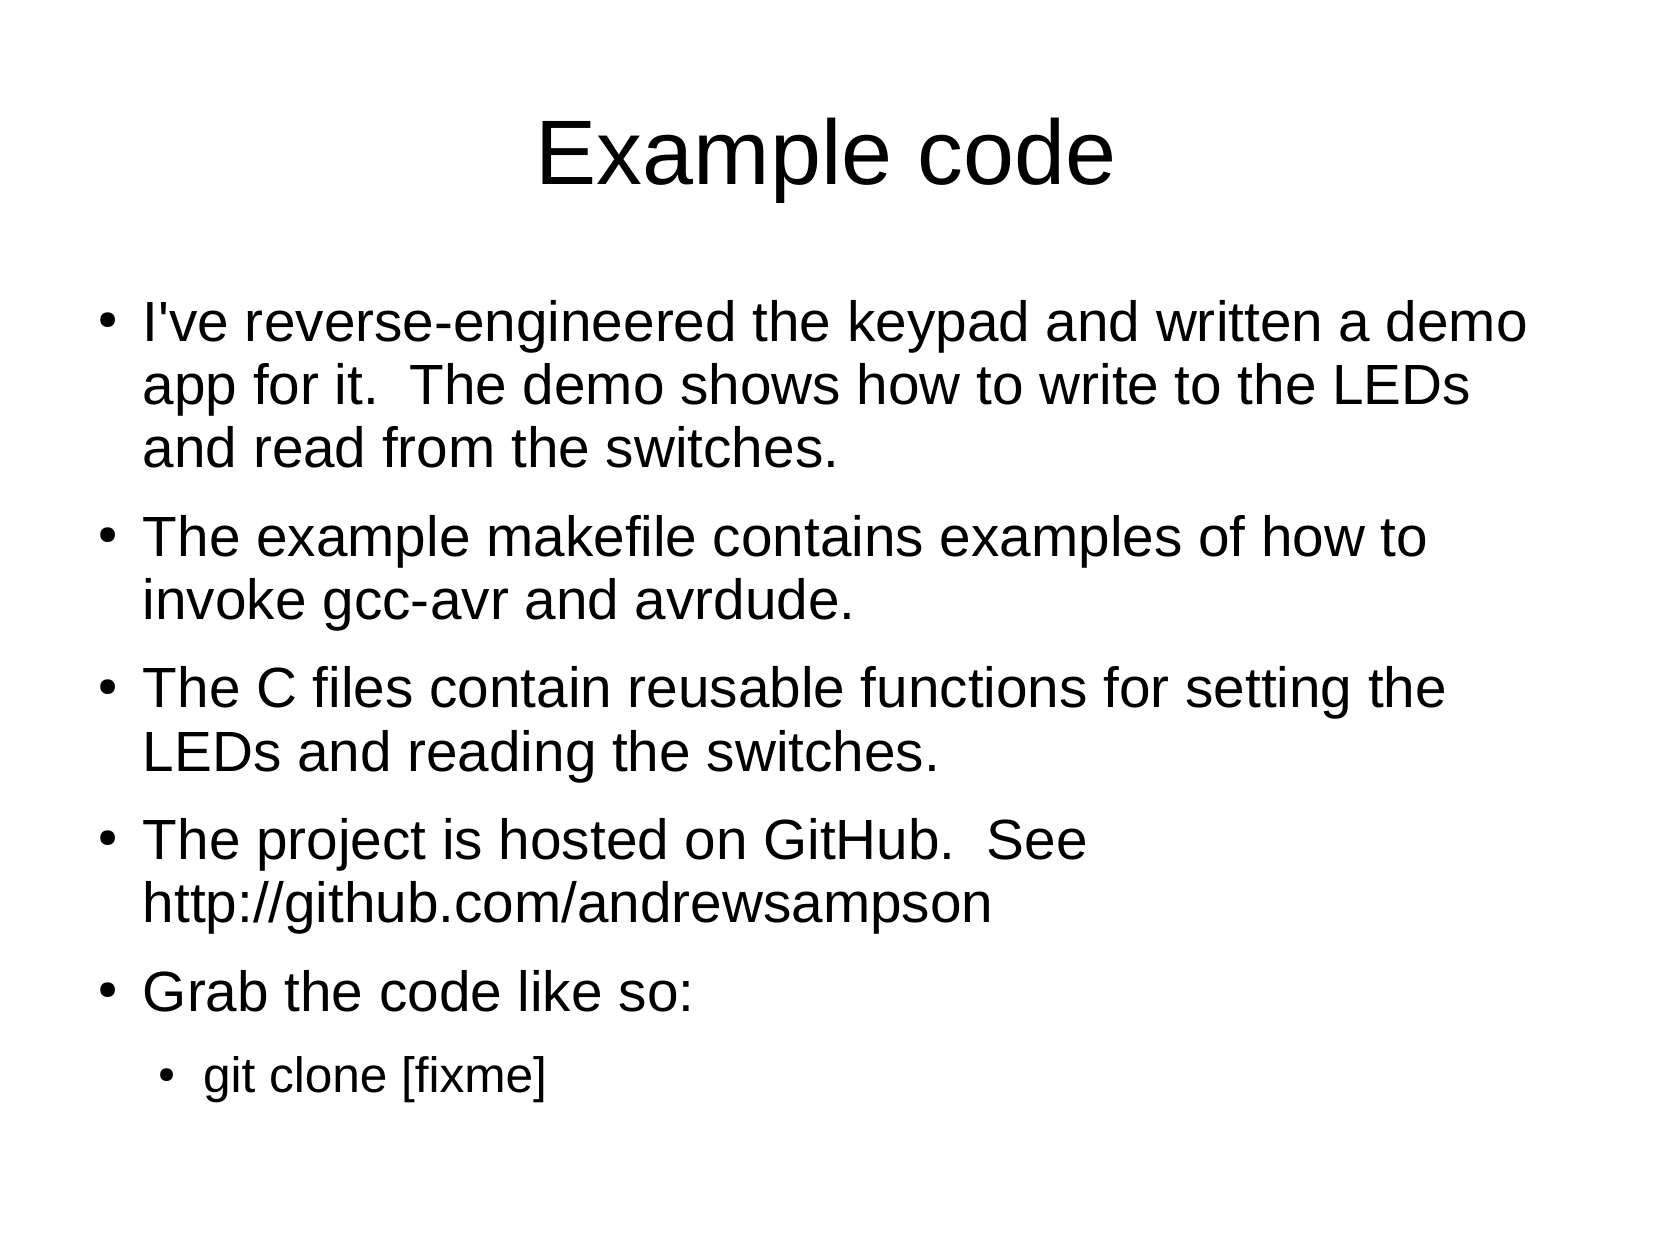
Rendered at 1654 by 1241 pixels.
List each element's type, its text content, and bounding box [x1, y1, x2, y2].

list I've reverse-engineered the keypad and written a demo app for it. The demo shows how to write to the LEDs and read from the switches. The example makefile contains examples of how to invoke gcc-avr and avrdude. The C files contain reusable functions for setting the LEDs and reading the switches. The project is hosted on GitHub. See http://github.com/andrewsampson Grab the code like so: git clone [fixme] [82, 290, 1571, 1109]
title Example code [82, 56, 1571, 250]
